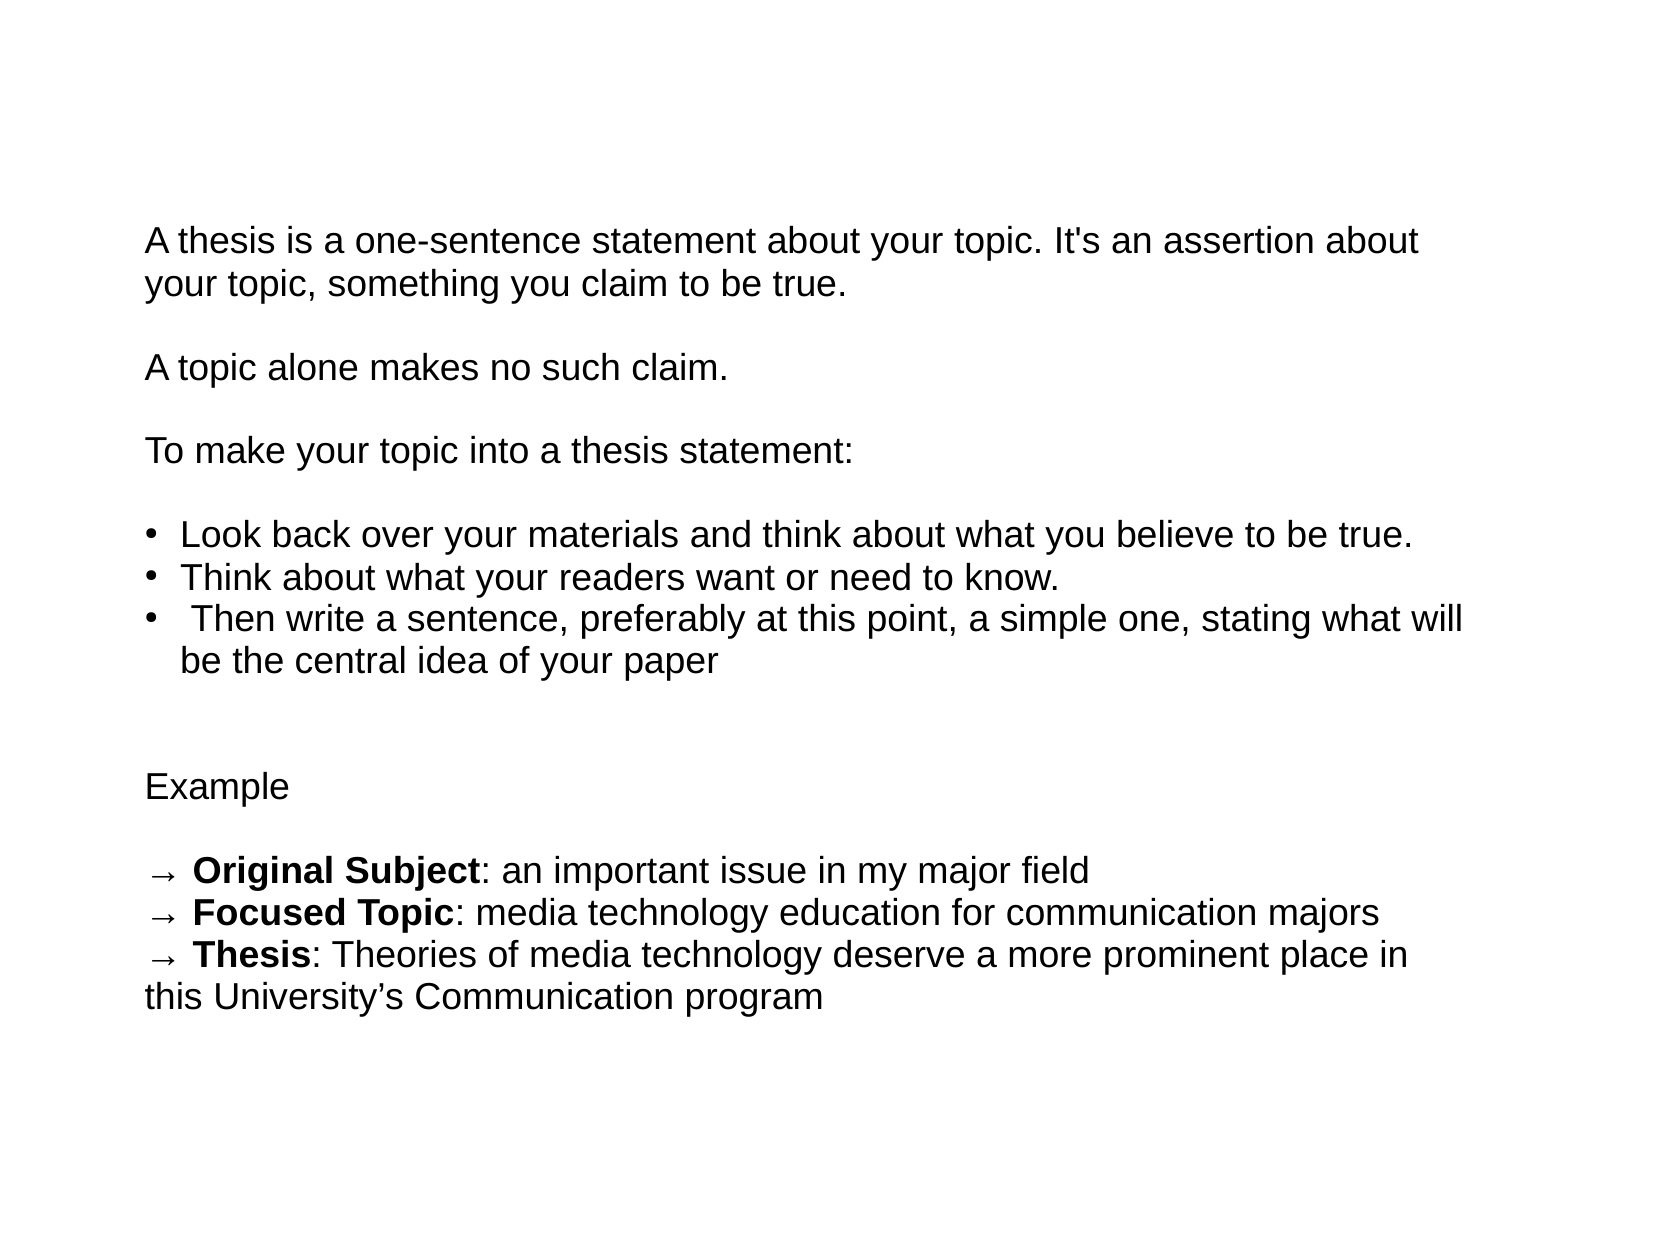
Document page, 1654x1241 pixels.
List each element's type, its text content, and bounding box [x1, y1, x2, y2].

text_box A thesis is a one-sentence statement about your topic. It's an assertion about your topic, something you claim to be true. A topic alone makes no such claim. To make your topic into a thesis statement: Look back over your materials and think about what you believe to be true. Think about what your readers want or need to know. Then write a sentence, preferably at this point, a simple one, stating what will be the central idea of your paper Example → Original Subject: an important issue in my major field → Focused Topic: media technology education for communication majors → Thesis: Theories of media technology deserve a more prominent place in this University’s Communication program [129, 212, 1482, 1110]
